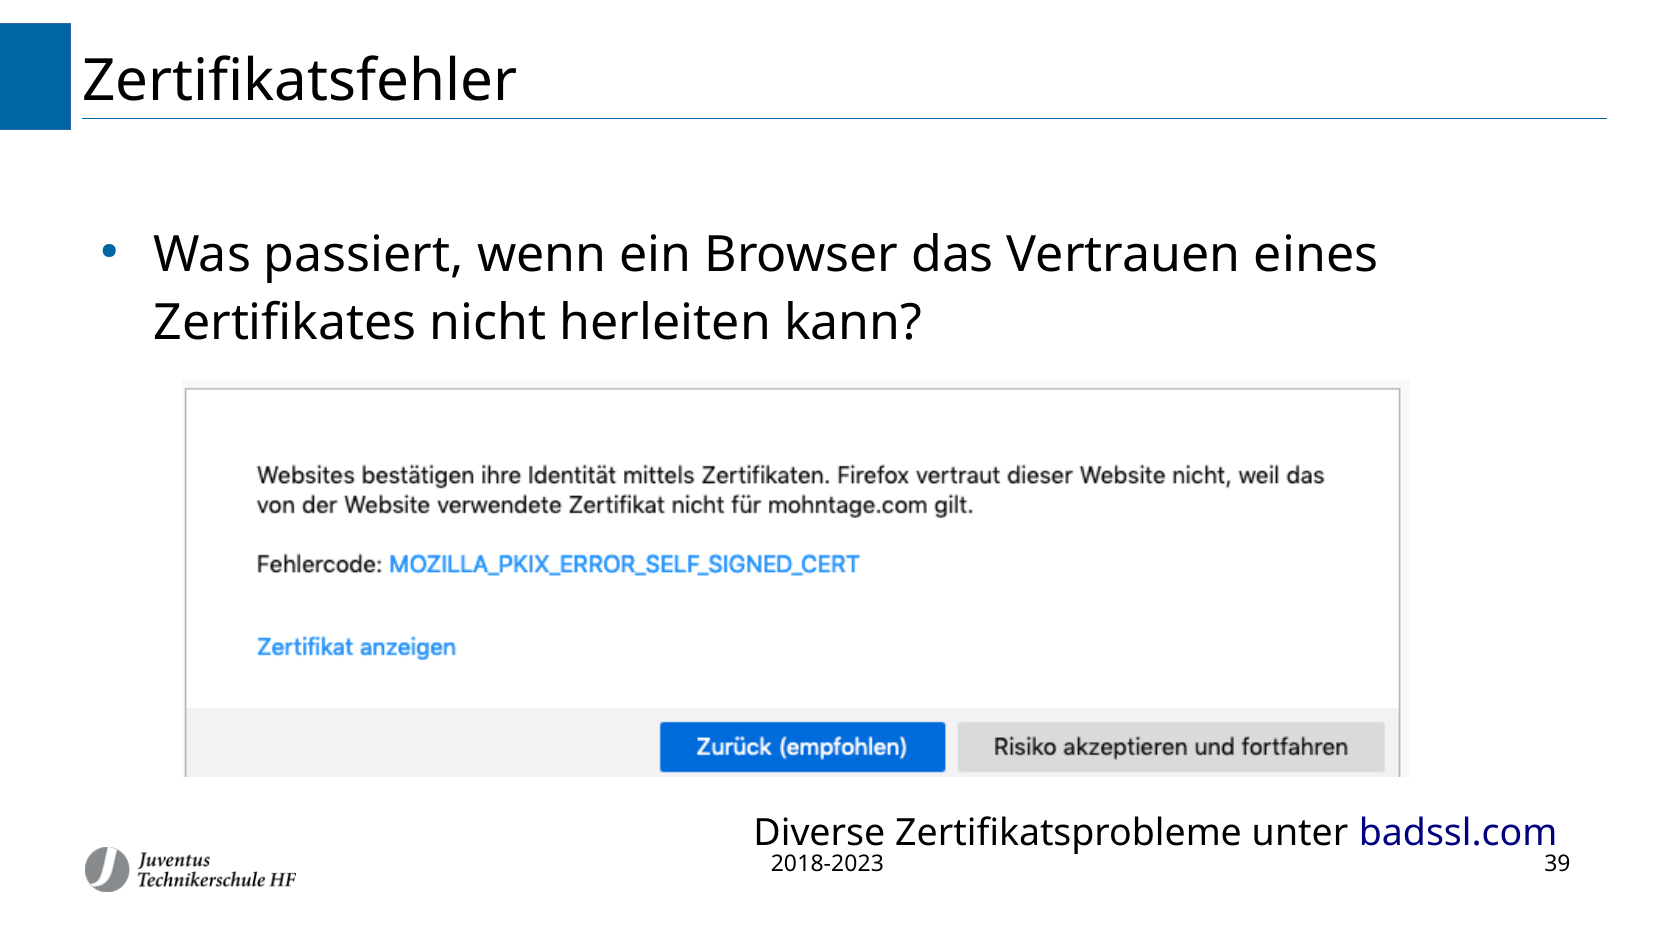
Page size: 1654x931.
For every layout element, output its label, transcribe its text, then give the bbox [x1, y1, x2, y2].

list Was passiert, wenn ein Browser das Vertrauen eines Zertifikates nicht herleiten kann? [82, 217, 1571, 758]
title Zertifikatsfehler [82, 37, 1571, 119]
text_box Diverse Zertifikatsprobleme unter badssl.com [738, 797, 1513, 858]
picture [85, 847, 296, 892]
picture [182, 379, 1410, 777]
